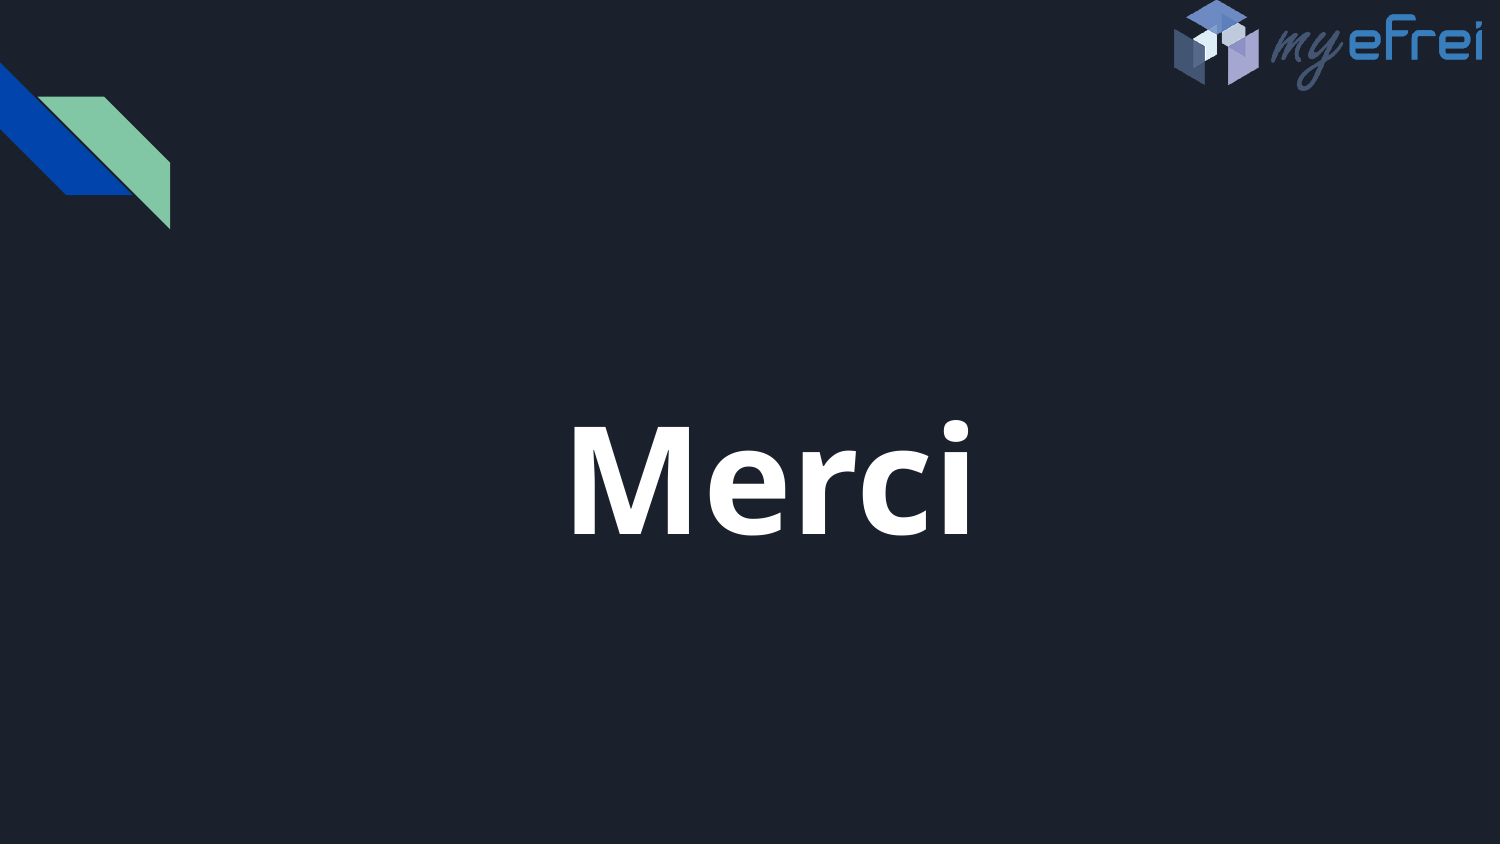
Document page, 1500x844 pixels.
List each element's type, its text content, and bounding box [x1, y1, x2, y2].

picture [1174, 0, 1482, 91]
list Merci [212, 342, 1368, 603]
